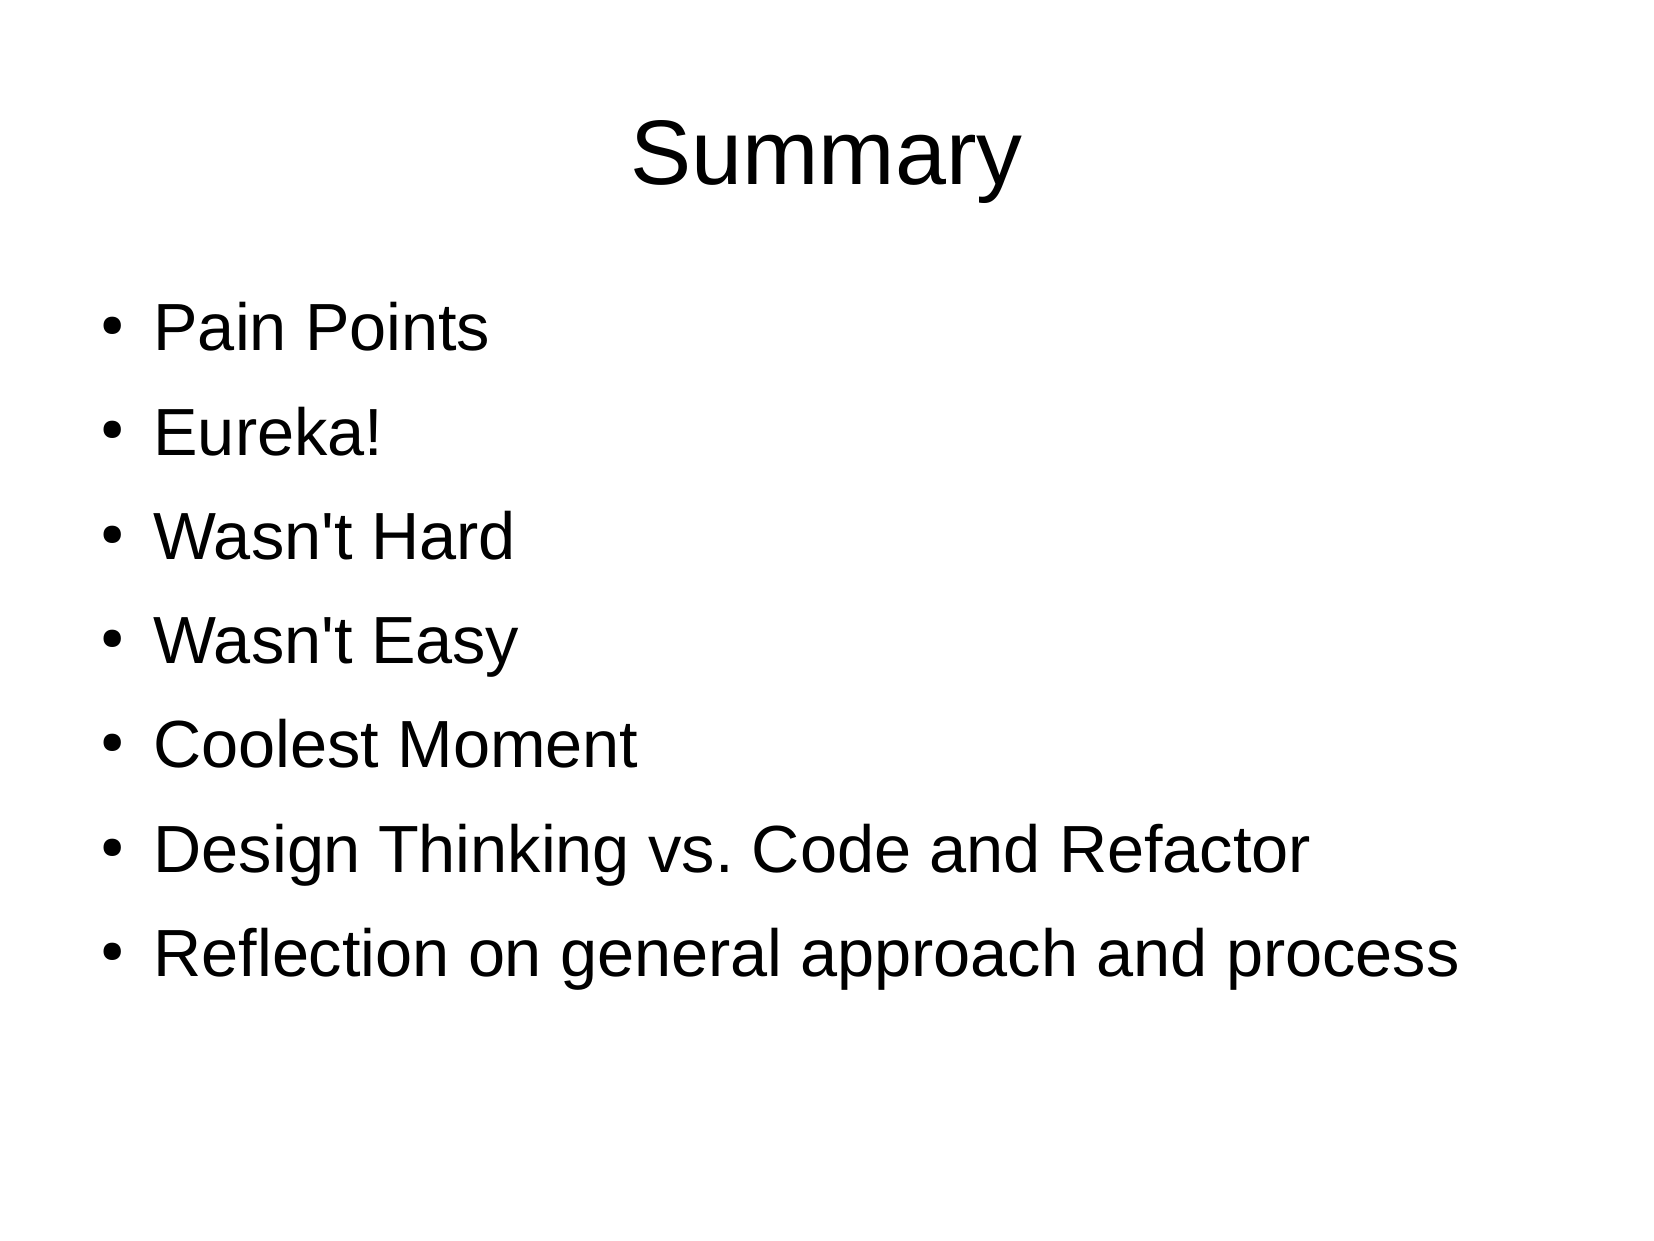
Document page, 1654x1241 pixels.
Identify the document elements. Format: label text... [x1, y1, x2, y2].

title Summary [82, 49, 1571, 257]
list Pain Points Eureka! Wasn't Hard Wasn't Easy Coolest Moment Design Thinking vs. Code and Refactor Reflection on general approach and process [82, 290, 1571, 1010]
